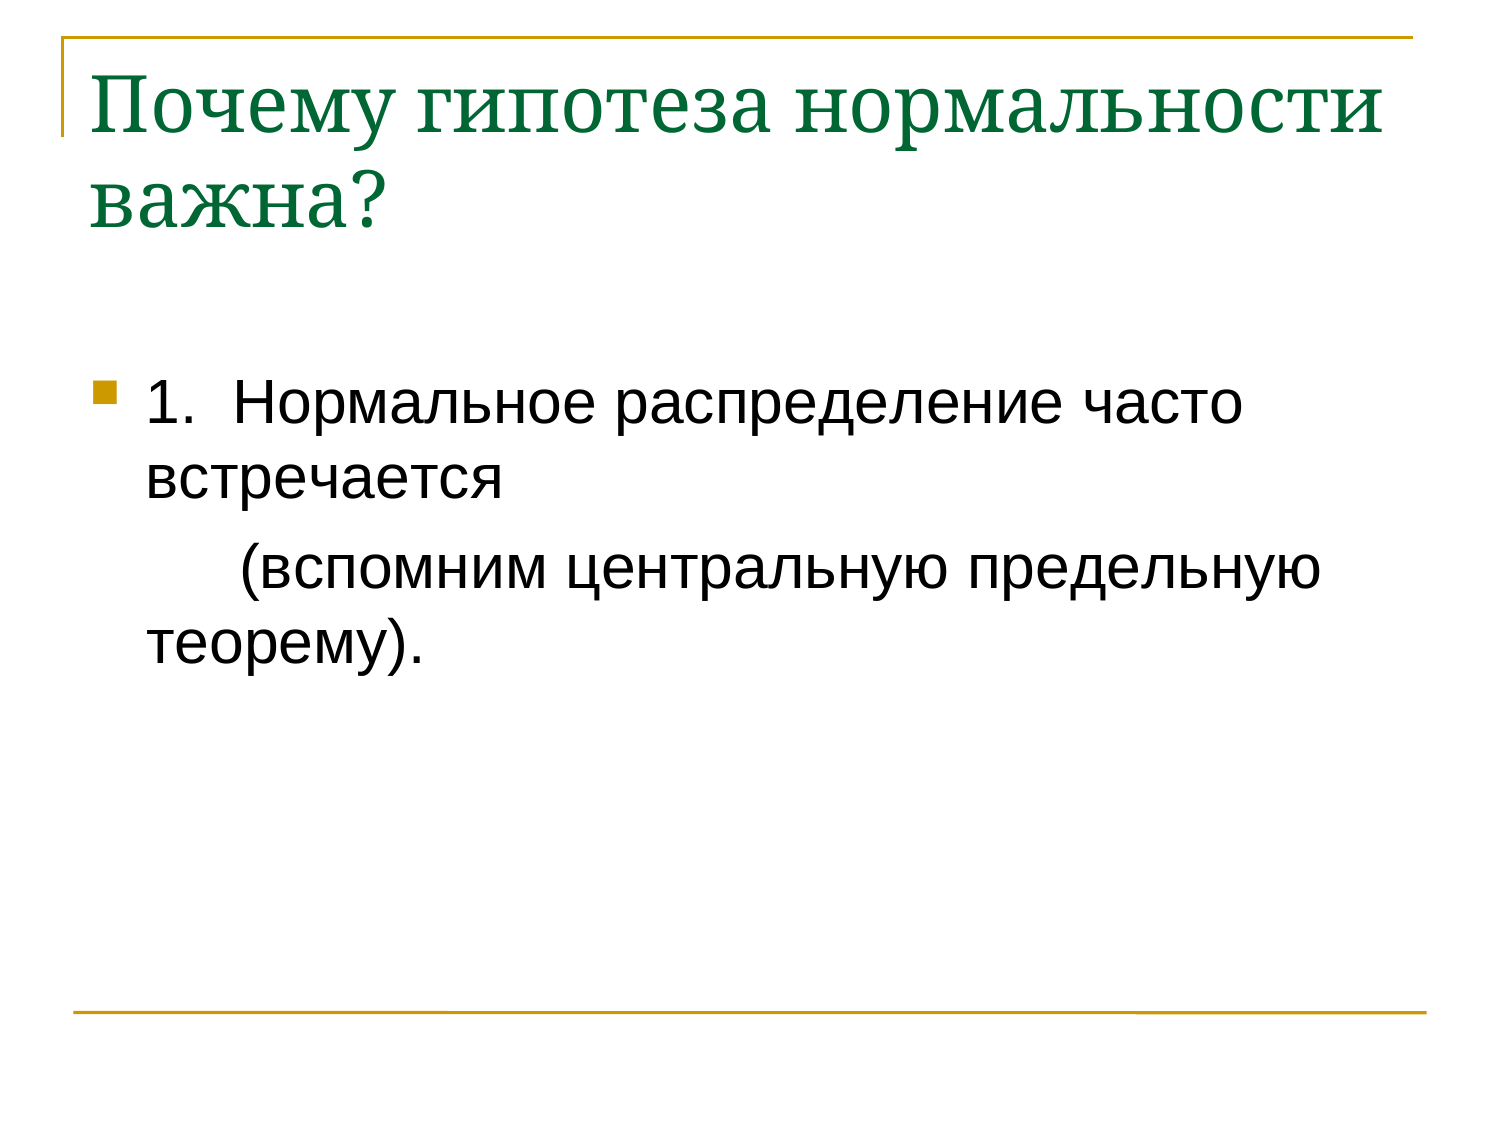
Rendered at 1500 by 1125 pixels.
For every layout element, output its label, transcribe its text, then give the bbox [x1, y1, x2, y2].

list 1. Нормальное распределение часто встречается (вспомним центральную предельную теорему). [75, 262, 1426, 1006]
title Почему гипотеза нормальности важна? [75, 45, 1426, 233]
